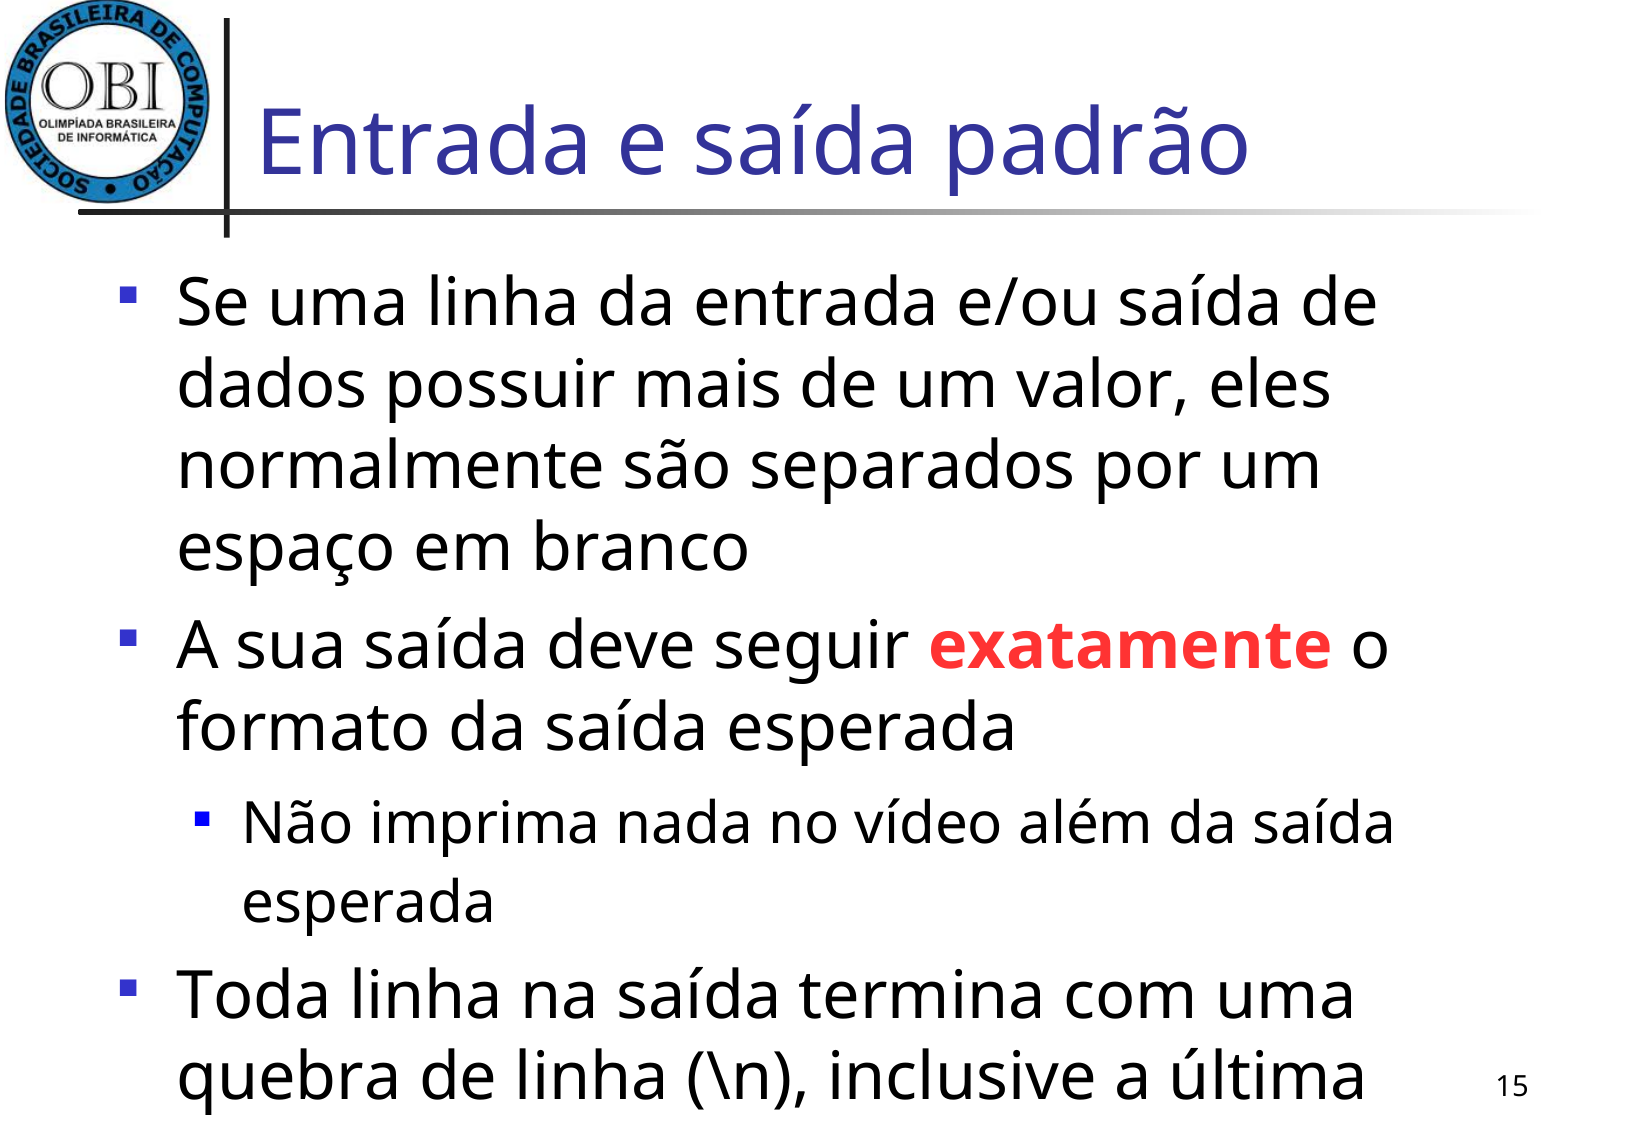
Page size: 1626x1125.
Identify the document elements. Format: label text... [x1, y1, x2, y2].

list Se uma linha da entrada e/ou saída de dados possuir mais de um valor, eles normalmente são separados por um espaço em branco A sua saída deve seguir exatamente o formato da saída esperada Não imprima nada no vídeo além da saída esperada Toda linha na saída termina com uma quebra de linha (\n), inclusive a última linha [105, 252, 1538, 1125]
picture [4, 0, 211, 204]
title Entrada e saída padrão [240, 0, 1538, 208]
